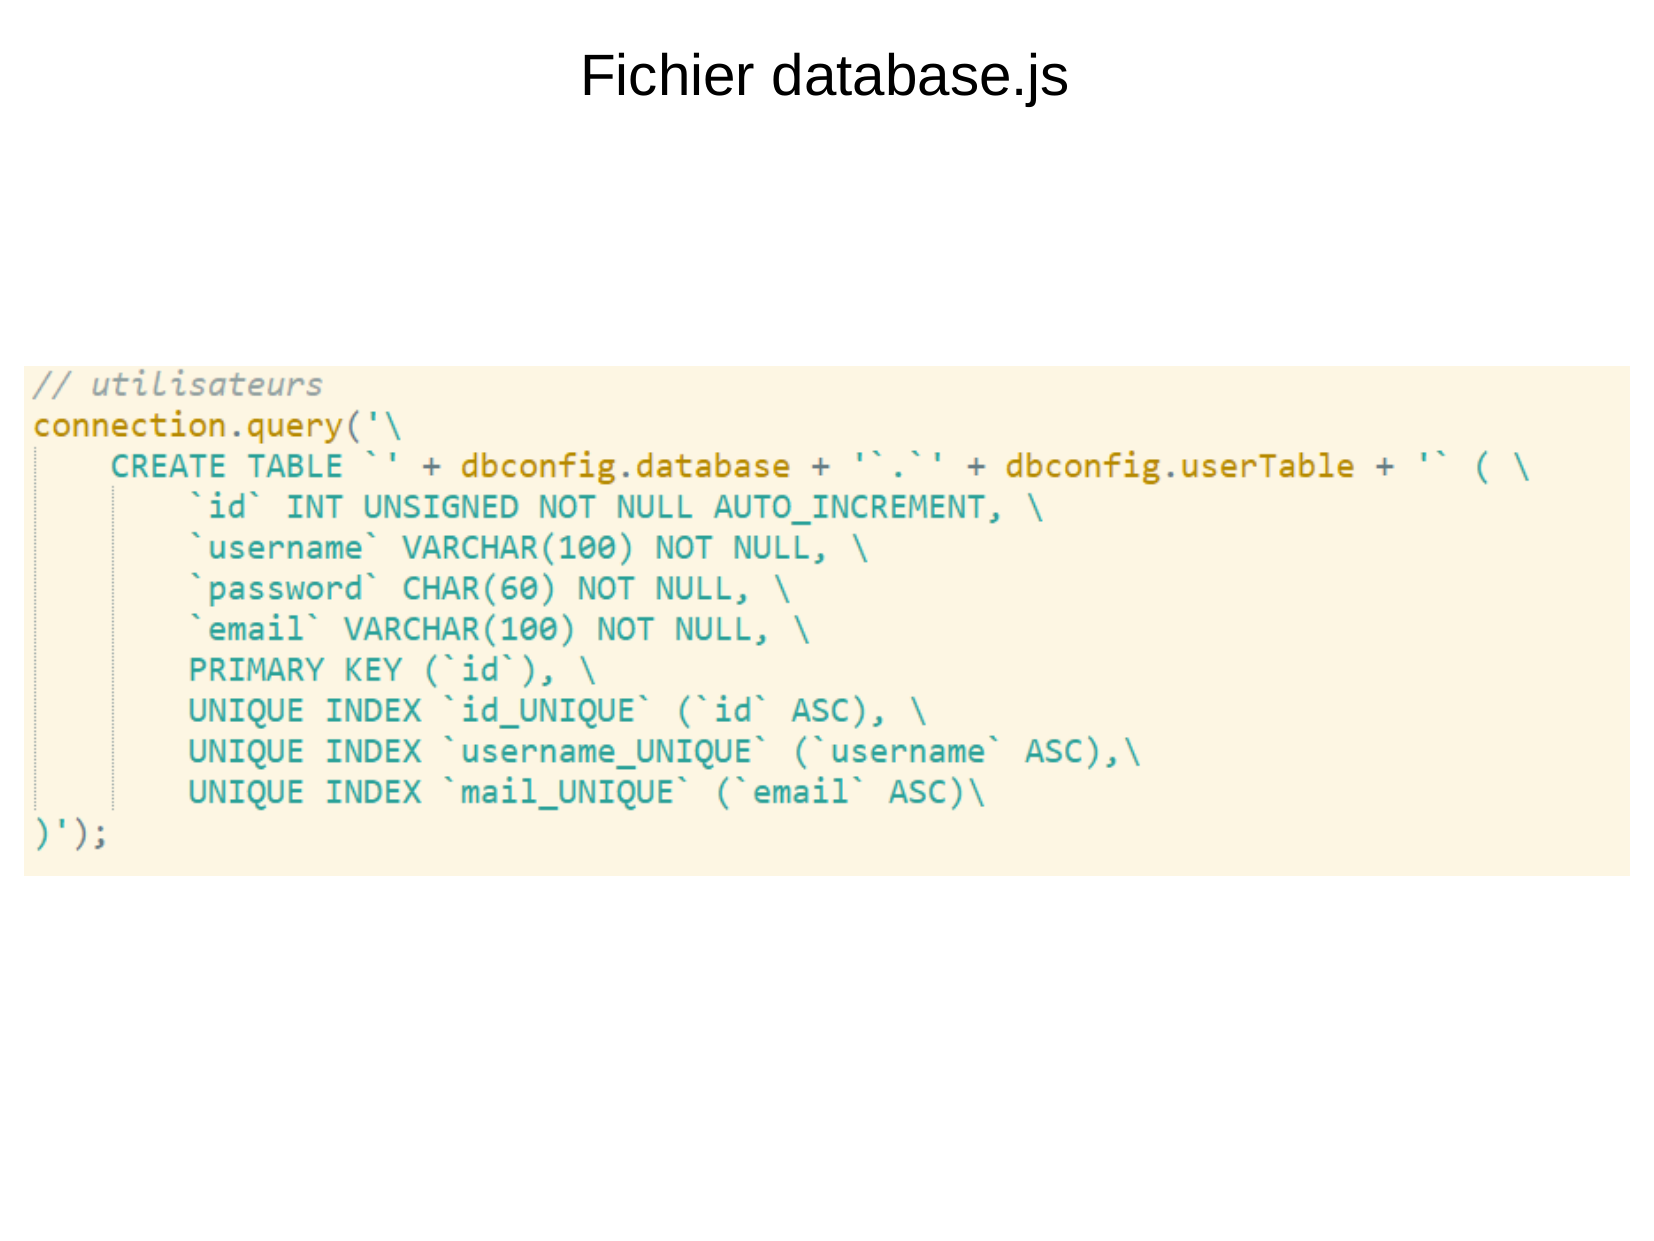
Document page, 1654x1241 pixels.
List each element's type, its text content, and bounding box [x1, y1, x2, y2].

text_box Fichier database.js [565, 35, 1088, 181]
picture [24, 366, 1630, 876]
